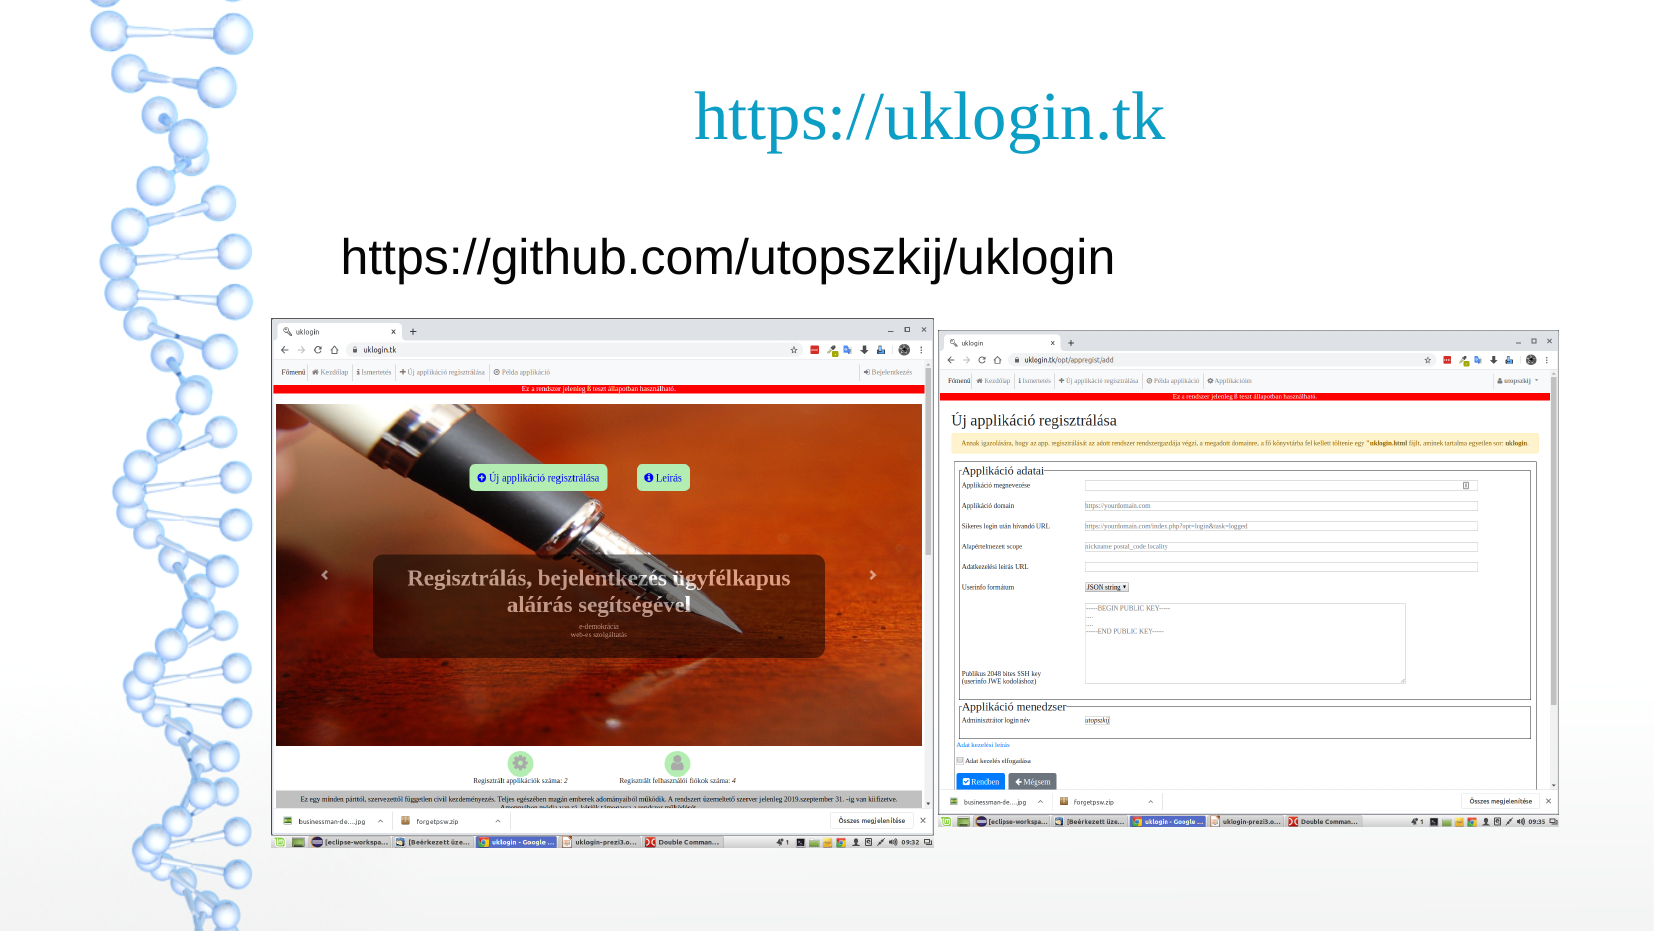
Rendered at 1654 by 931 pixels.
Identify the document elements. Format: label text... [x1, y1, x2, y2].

picture [0, 0, 1654, 931]
text_box https://github.com/utopszkij/uklogin [265, 224, 1595, 764]
text_box https://uklogin.tk [265, 35, 1595, 189]
